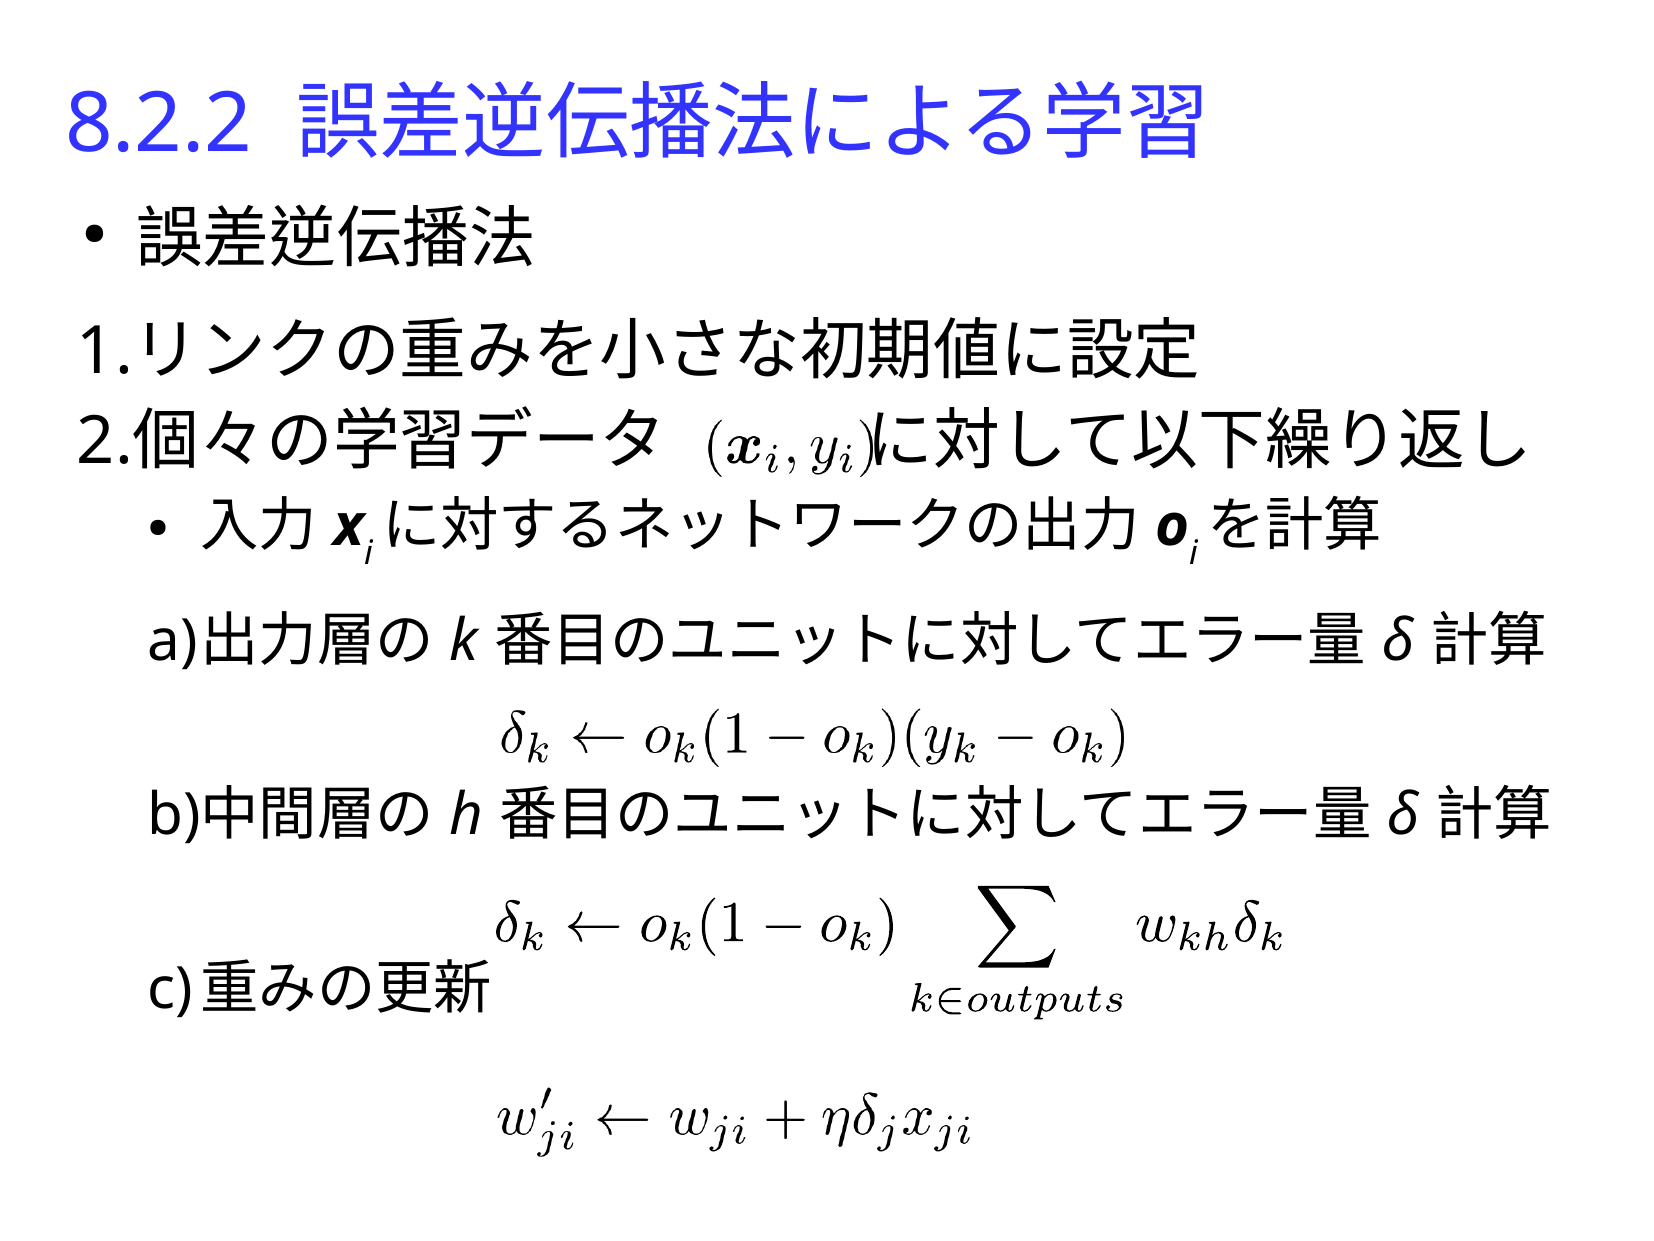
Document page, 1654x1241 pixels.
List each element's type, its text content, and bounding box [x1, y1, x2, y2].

list 誤差逆伝播法 [65, 190, 1554, 291]
picture [708, 419, 873, 478]
picture [501, 708, 1124, 767]
list リンクの重みを小さな初期値に設定 個々の学習データ に対して以下繰り返し 入力xiに対するネットワークの出力oiを計算 出力層のk番目のユニットに対してエラー量δ計算 中間層のh番目のユニットに対してエラー量δ計算 重みの更新 [59, 302, 1571, 1071]
title 8.2.2 誤差逆伝播法による学習 [64, 42, 1595, 195]
picture [497, 1087, 970, 1157]
picture [496, 885, 1282, 1020]
